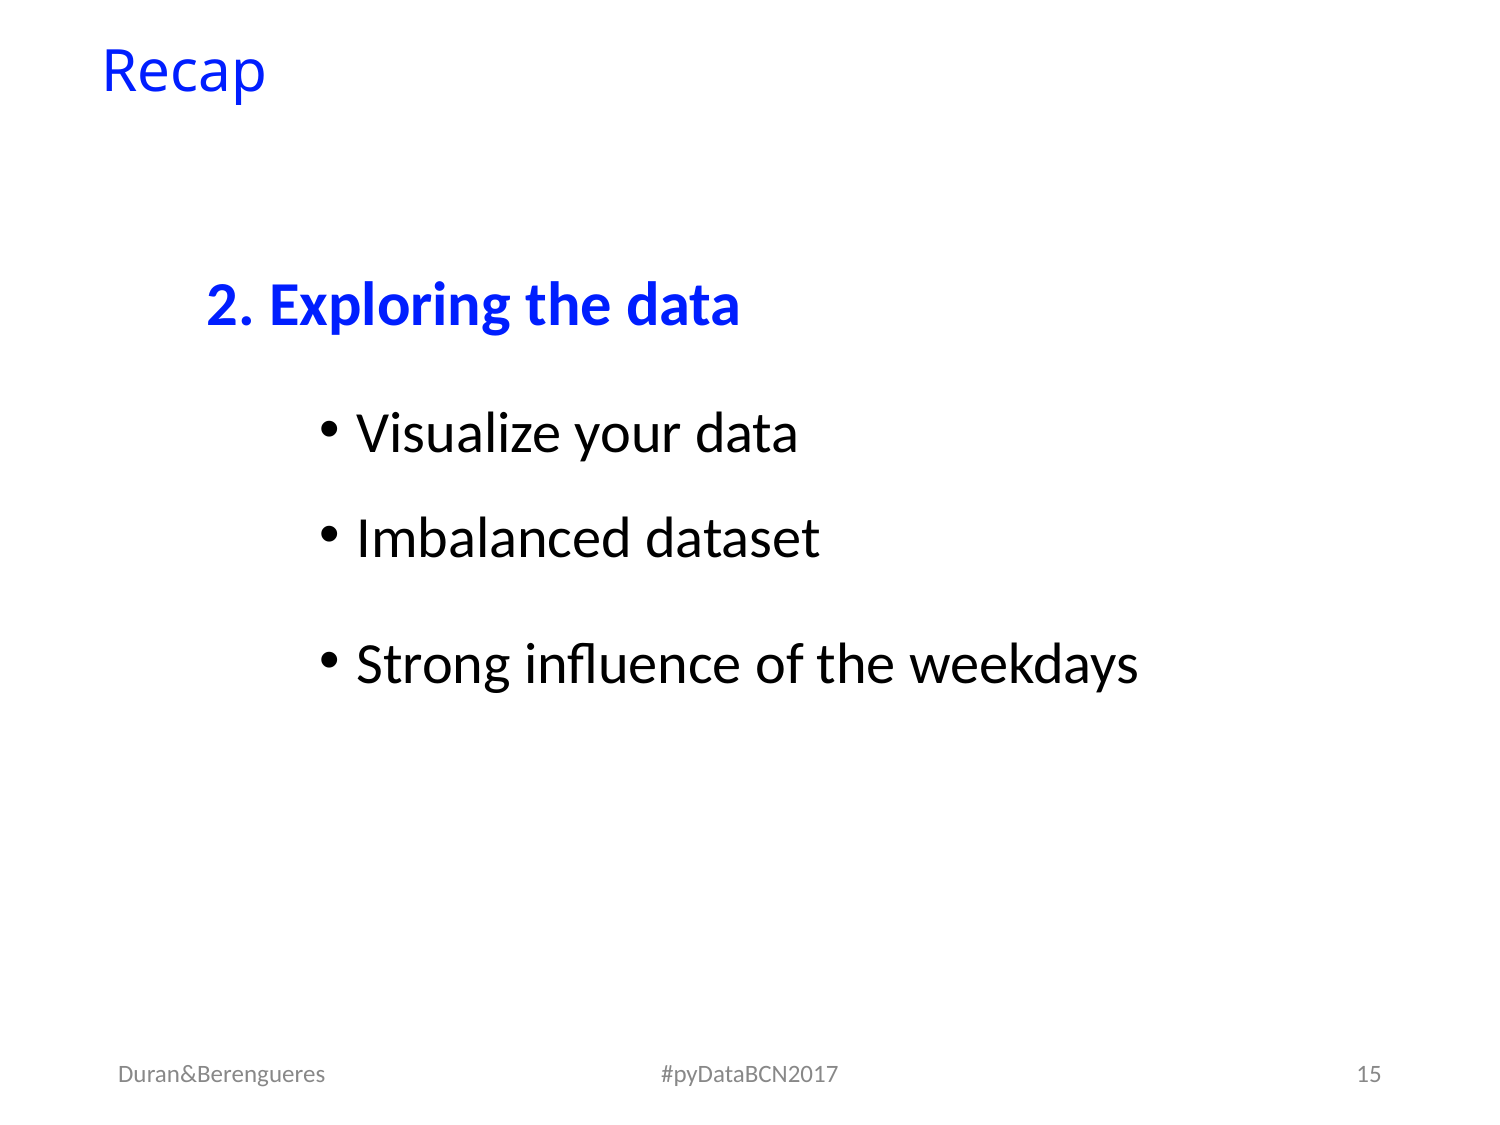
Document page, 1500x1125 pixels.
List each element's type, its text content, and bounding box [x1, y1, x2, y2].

title Recap [86, 32, 1425, 114]
list 2. Exploring the data Visualize your data Imbalanced dataset Strong influence of the weekdays [191, 218, 1213, 737]
footer #pyDataBCN2017 [496, 1042, 1004, 1103]
slide_number Duran&Berengueres [103, 1042, 441, 1103]
slide_number <number> [1059, 1042, 1397, 1103]
